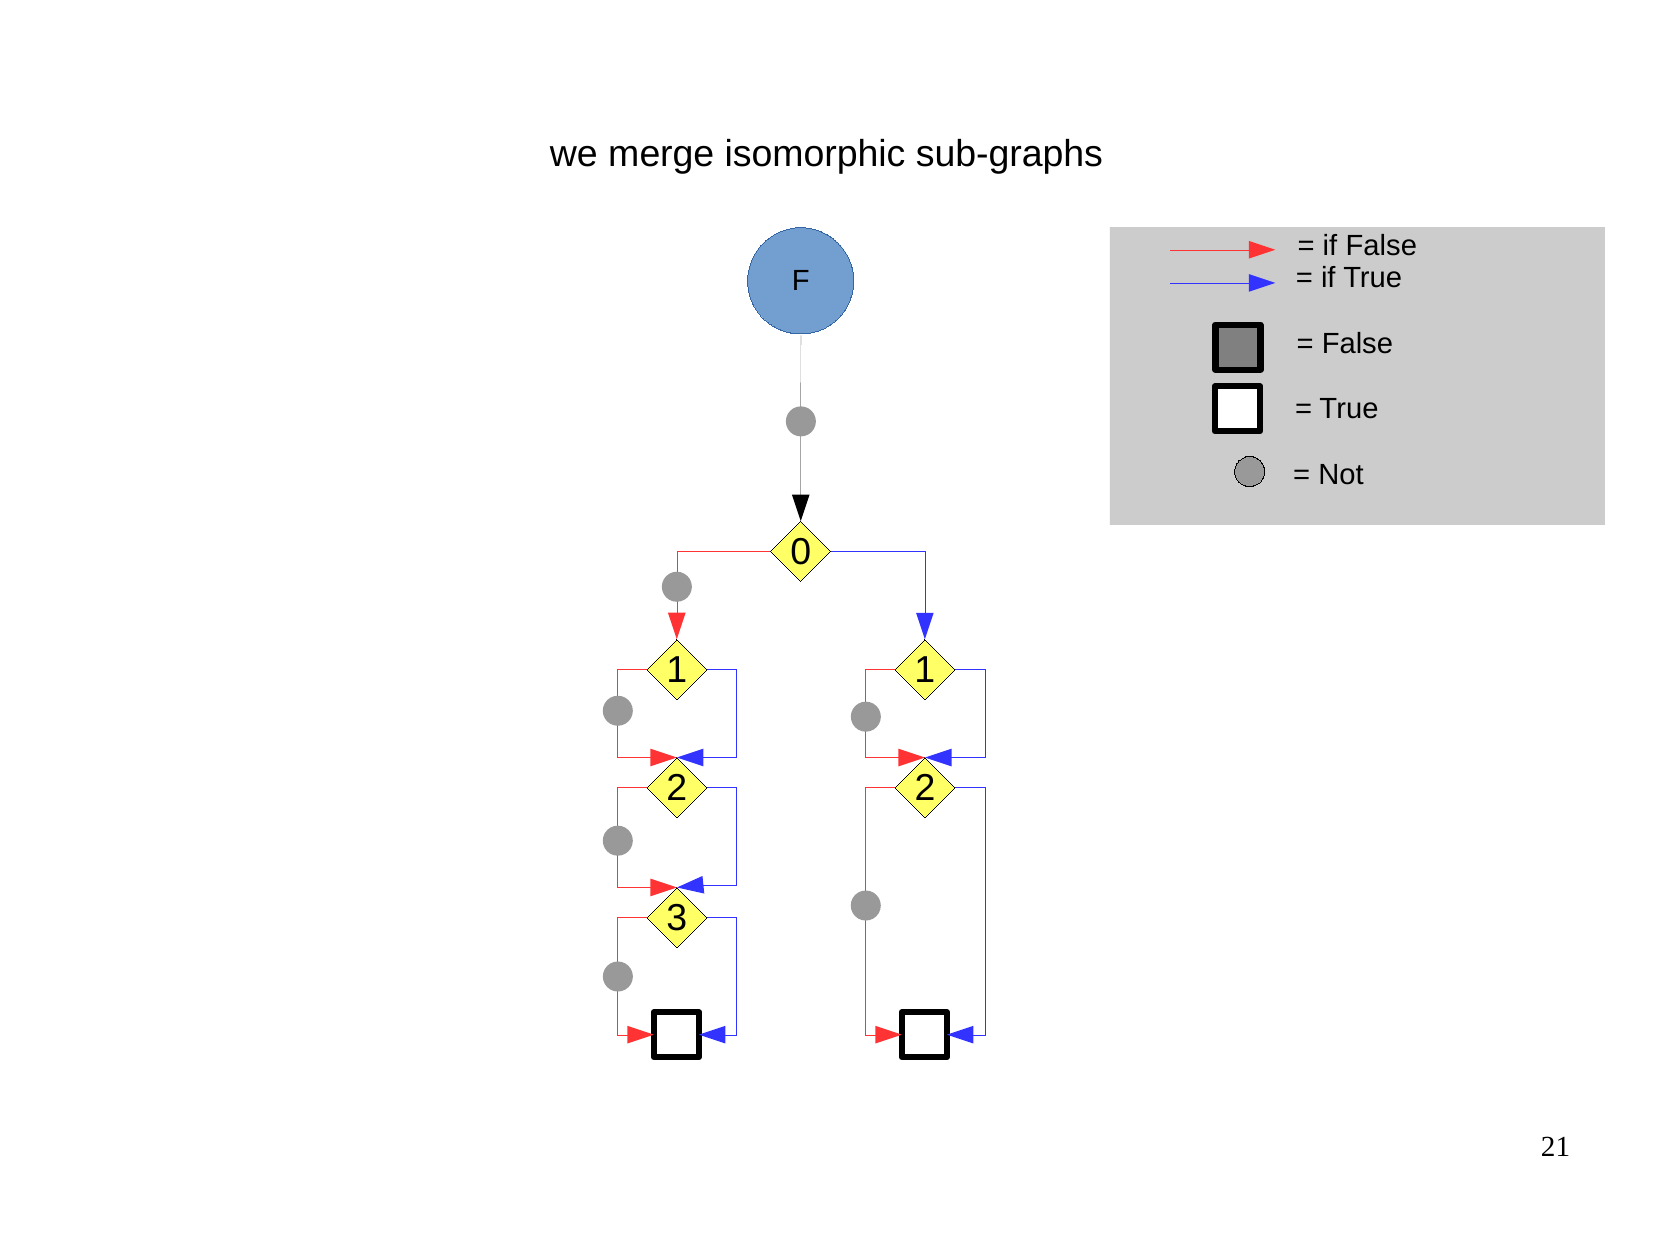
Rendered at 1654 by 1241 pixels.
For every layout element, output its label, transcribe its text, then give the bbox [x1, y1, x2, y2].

text_box 1 [895, 639, 955, 700]
text_box F [747, 227, 854, 334]
text_box [785, 406, 816, 437]
text_box [602, 695, 633, 726]
text_box 2 [647, 757, 707, 818]
text_box [653, 1012, 699, 1058]
text_box [661, 571, 692, 602]
text_box [1234, 456, 1265, 487]
text_box [1215, 324, 1261, 370]
text_box [850, 890, 881, 921]
text_box [602, 961, 633, 992]
text_box 2 [895, 758, 955, 818]
text_box [850, 701, 881, 732]
text_box 3 [647, 888, 707, 948]
text_box [602, 825, 633, 856]
text_box 0 [770, 521, 831, 582]
title we merge isomorphic sub-graphs [82, 49, 1571, 257]
text_box 1 [647, 639, 707, 700]
text_box [1215, 386, 1261, 432]
text_box = if False = if True = False = True = Not [1109, 227, 1605, 525]
text_box [901, 1012, 947, 1058]
